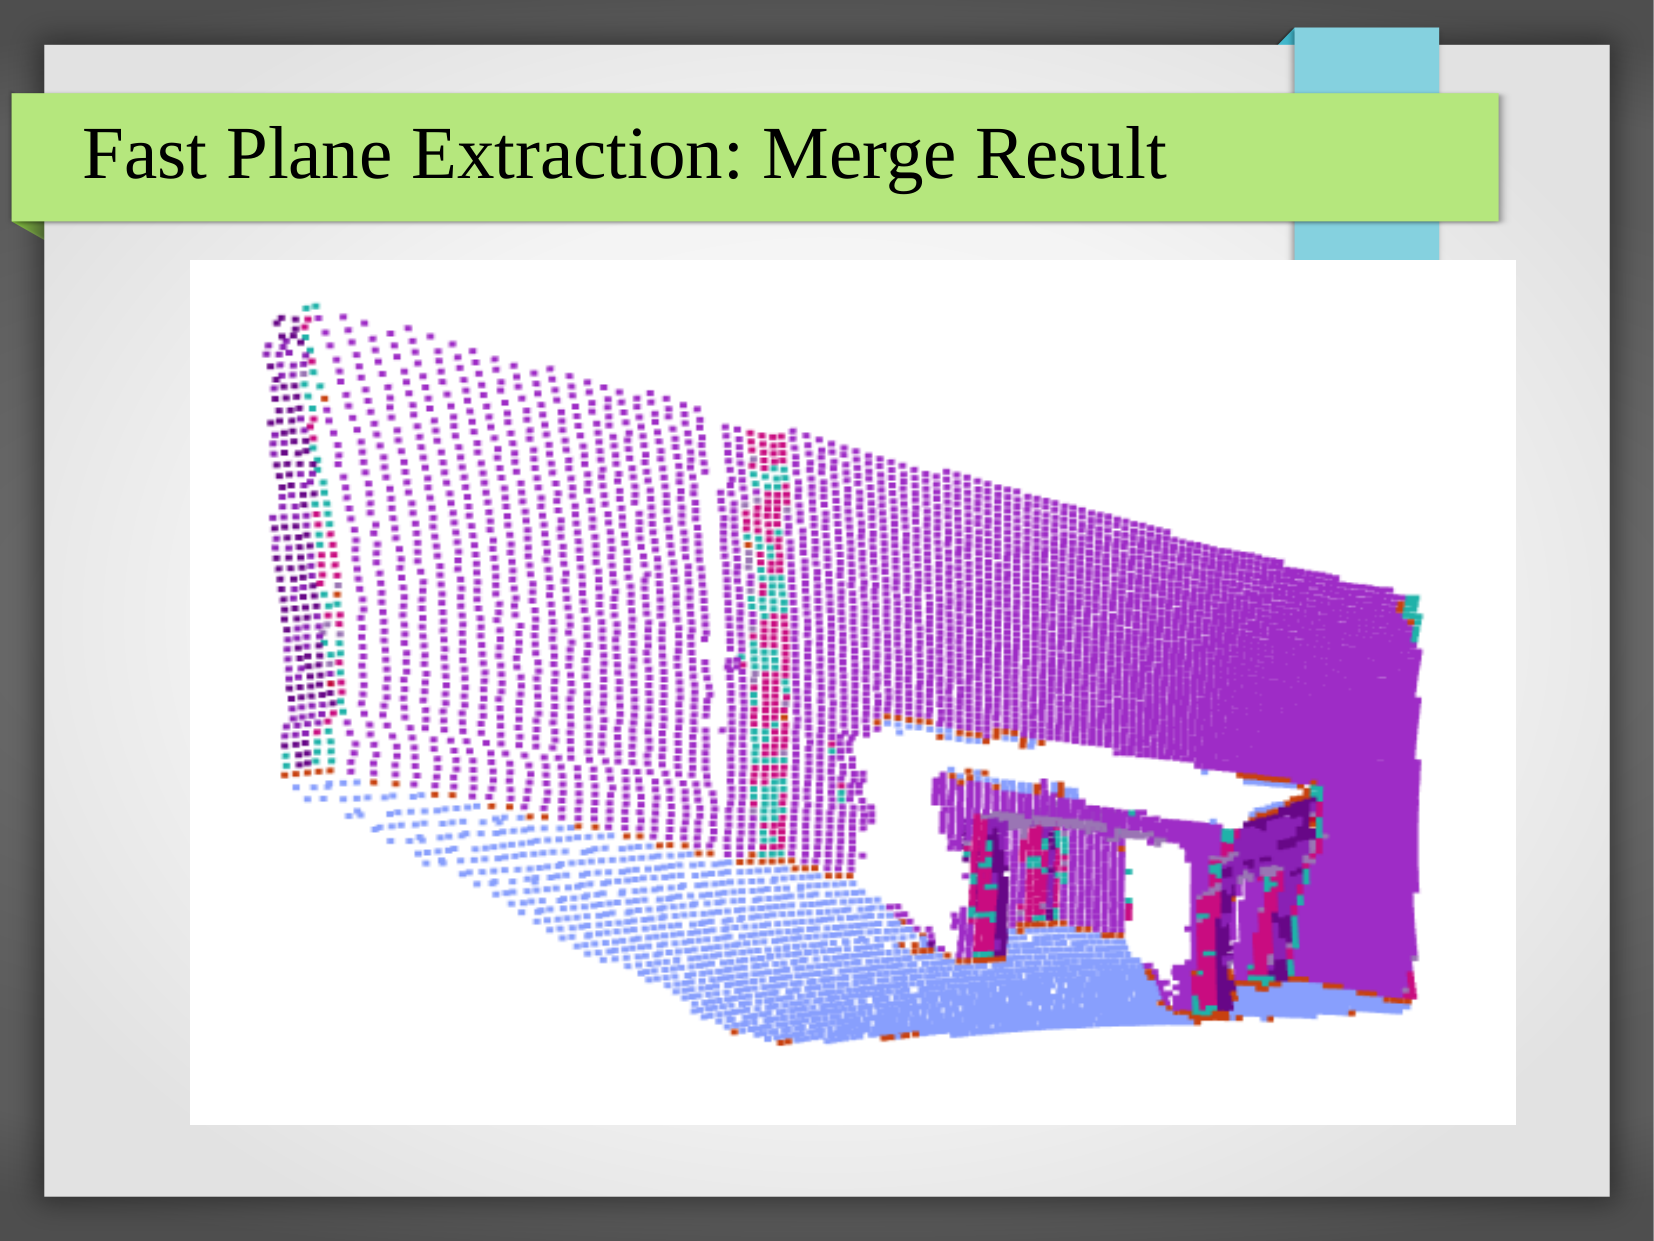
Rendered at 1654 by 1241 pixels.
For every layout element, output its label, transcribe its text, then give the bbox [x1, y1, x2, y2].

title Fast Plane Extraction: Merge Result [82, 94, 1264, 213]
picture [0, 0, 1654, 1241]
